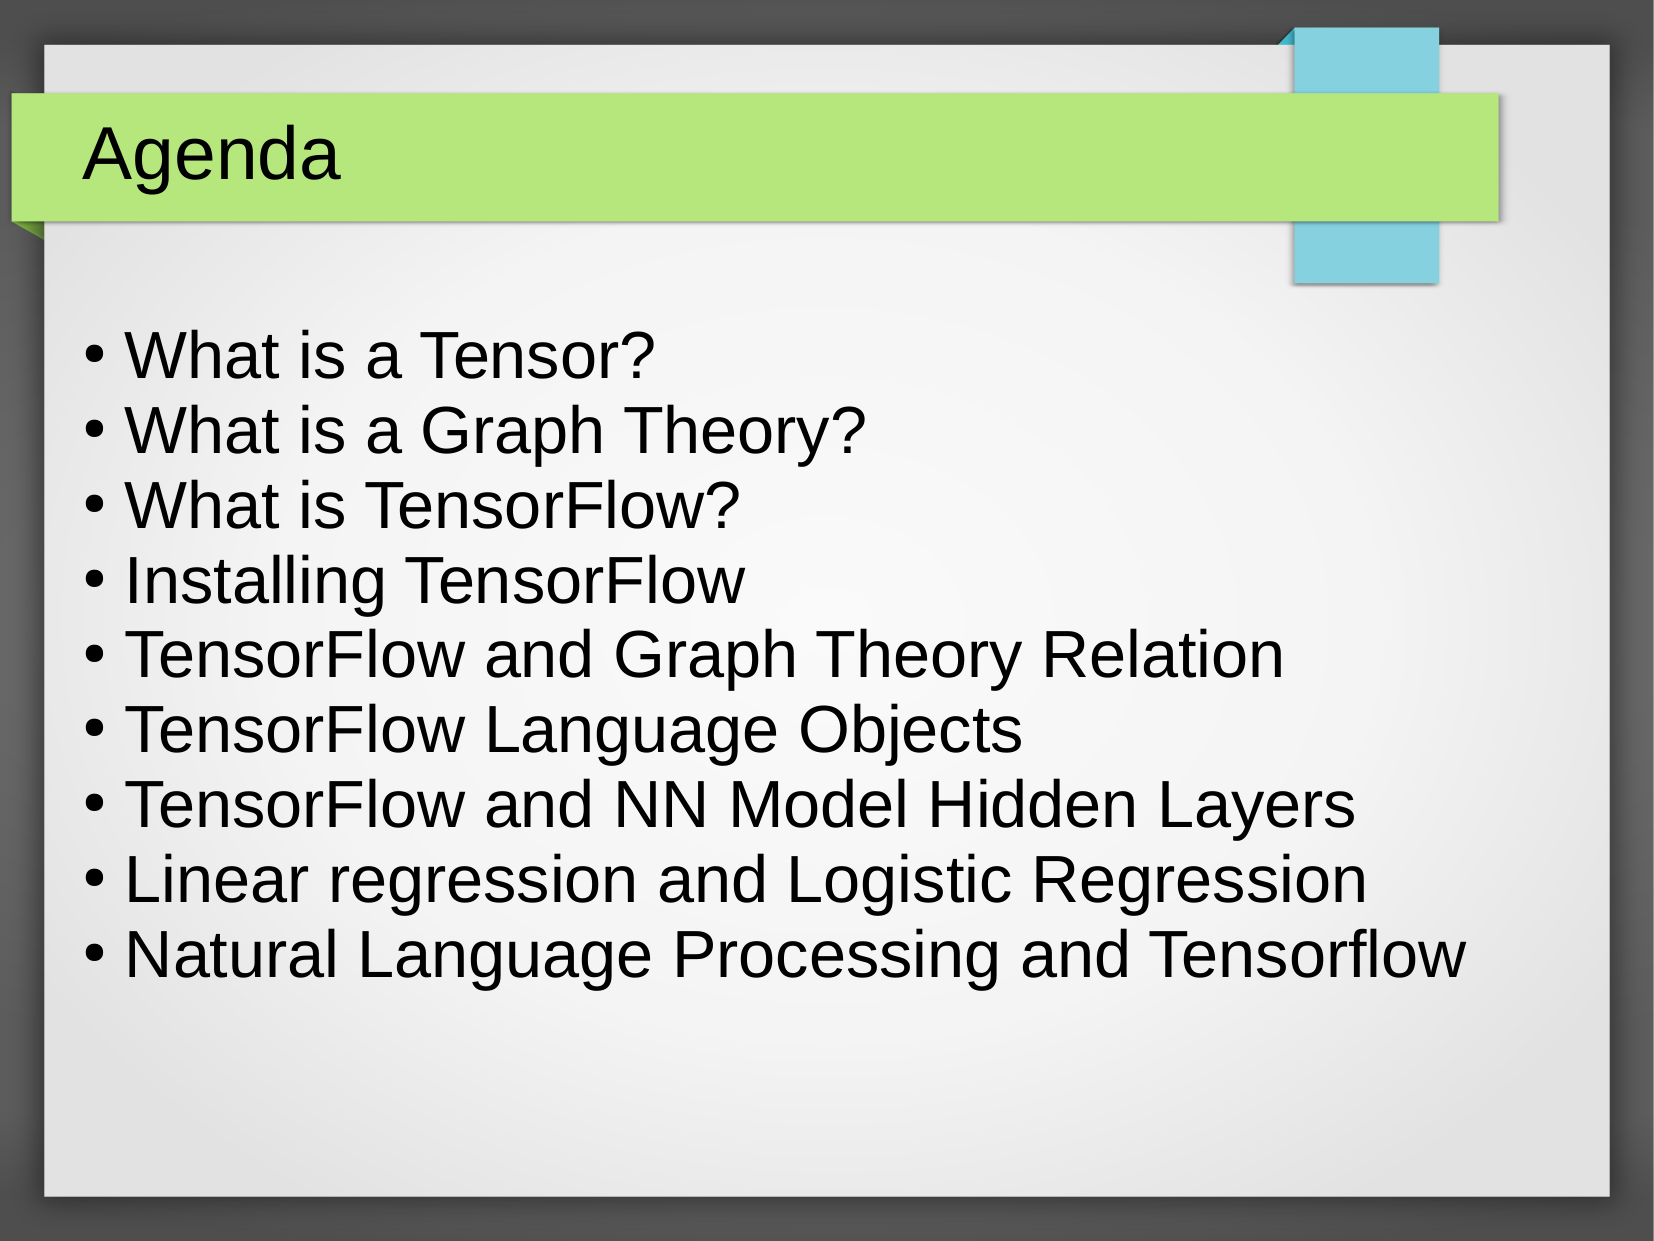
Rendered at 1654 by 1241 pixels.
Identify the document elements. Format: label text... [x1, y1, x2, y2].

subtitle What is a Tensor? What is a Graph Theory? What is TensorFlow? Installing TensorFlow TensorFlow and Graph Theory Relation TensorFlow Language Objects TensorFlow and NN Model Hidden Layers Linear regression and Logistic Regression Natural Language Processing and Tensorflow [82, 94, 1571, 1216]
picture [0, 0, 1654, 1241]
